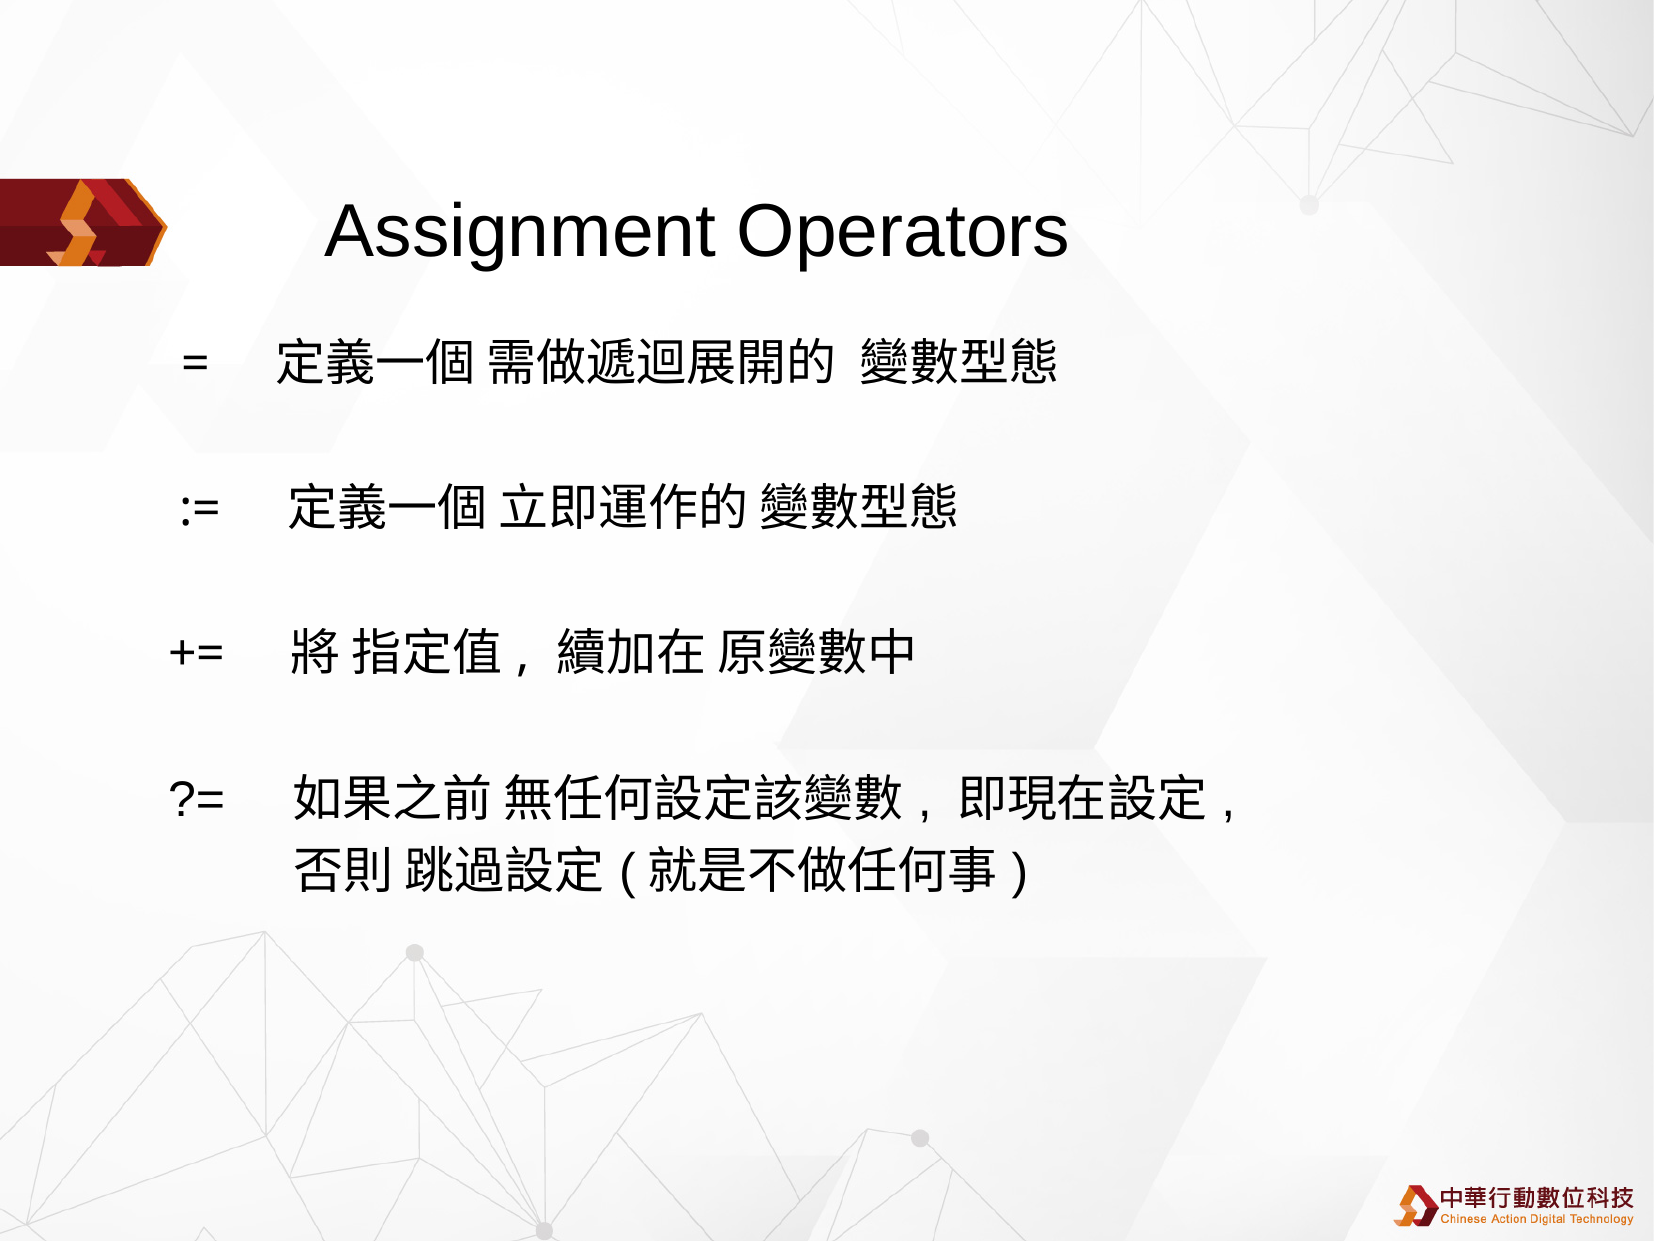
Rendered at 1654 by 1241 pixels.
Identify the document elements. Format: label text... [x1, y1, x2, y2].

picture [0, 0, 1654, 1241]
title Assignment Operators [324, 171, 1114, 290]
text_box = 定義一個 需做遞迴展開的 變數型態 := 定義一個 立即運作的 變數型態 += 將 指定值, 續加在 原變數中 ?= 如果之前 無任何設定該變數, 即現在設定, 否則 跳過設定(就是不做任何事) [127, 315, 1336, 796]
